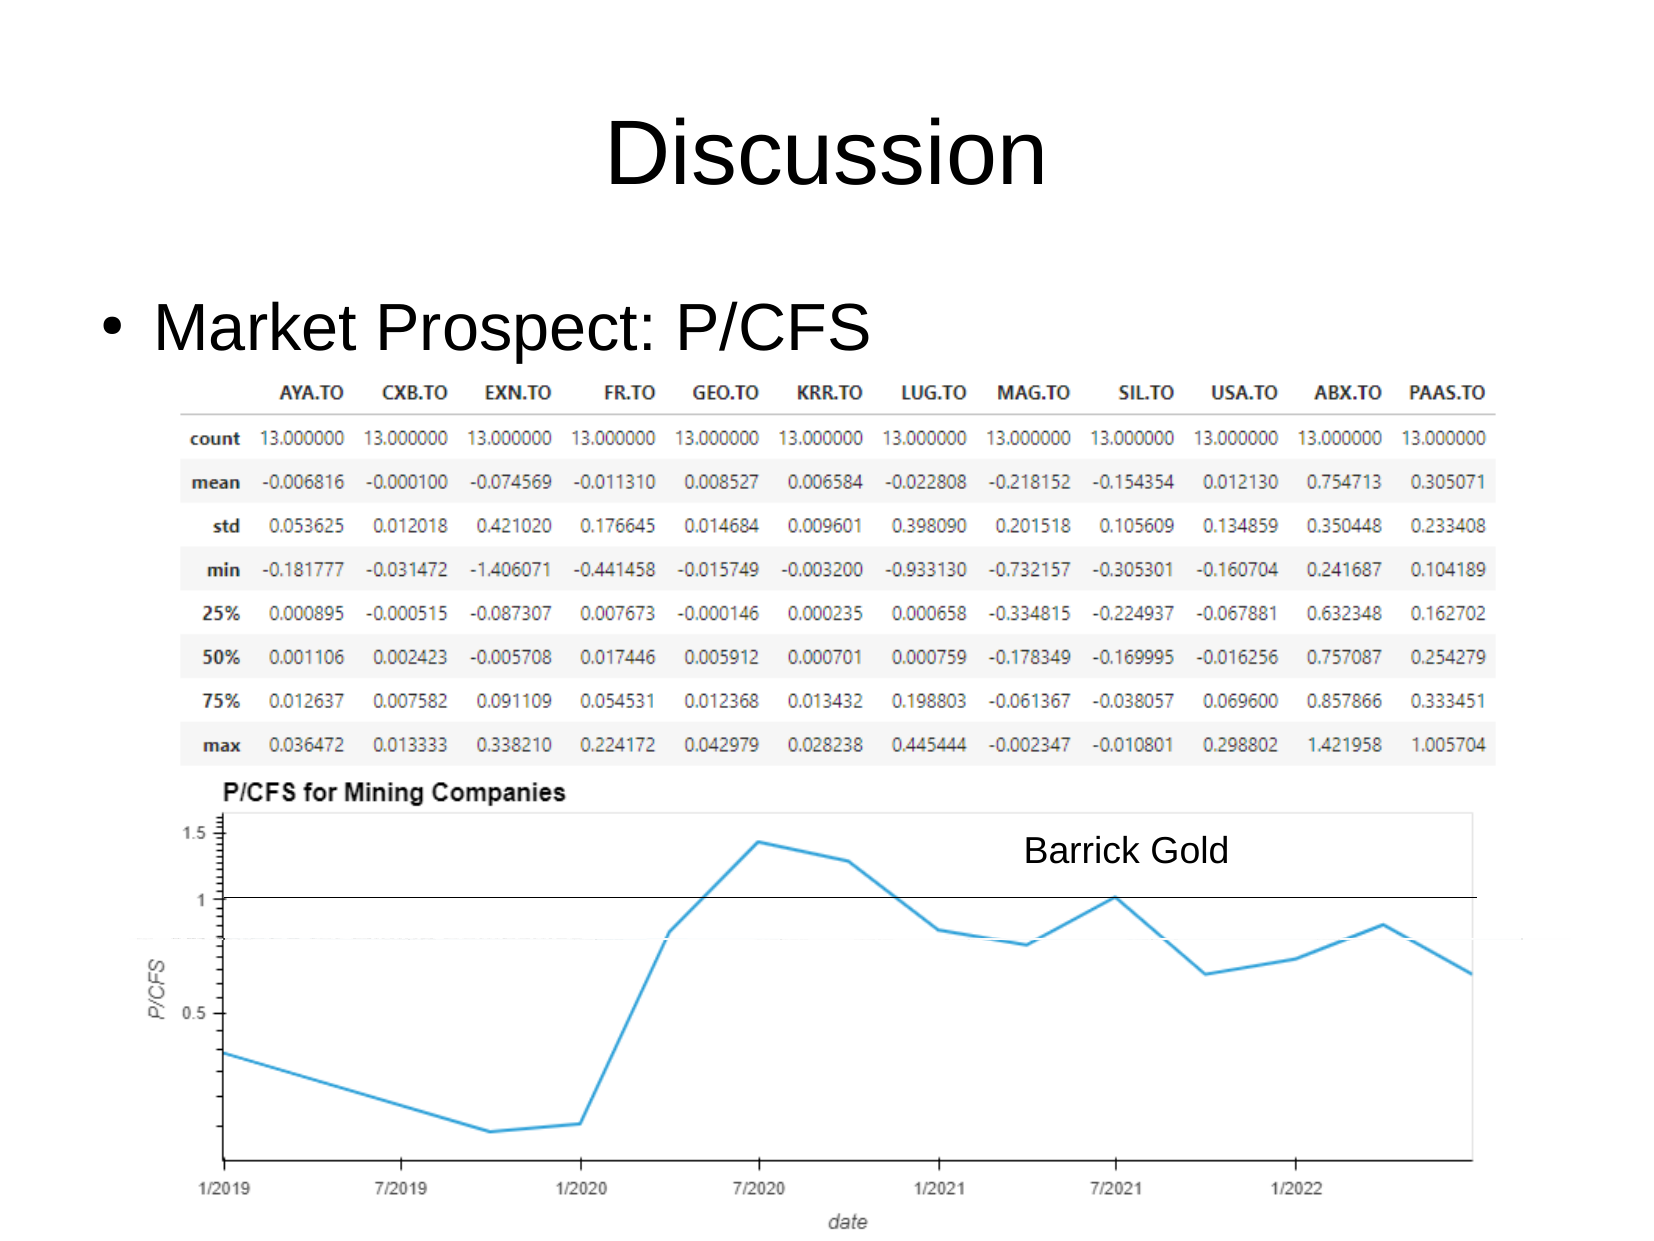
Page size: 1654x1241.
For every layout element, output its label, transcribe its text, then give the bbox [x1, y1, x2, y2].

list Market Prospect: P/CFS [82, 290, 1571, 1109]
picture [141, 1109, 1519, 1237]
text_box Barrick Gold [1008, 822, 1505, 880]
title Discussion [82, 49, 1571, 257]
picture [165, 370, 1510, 780]
